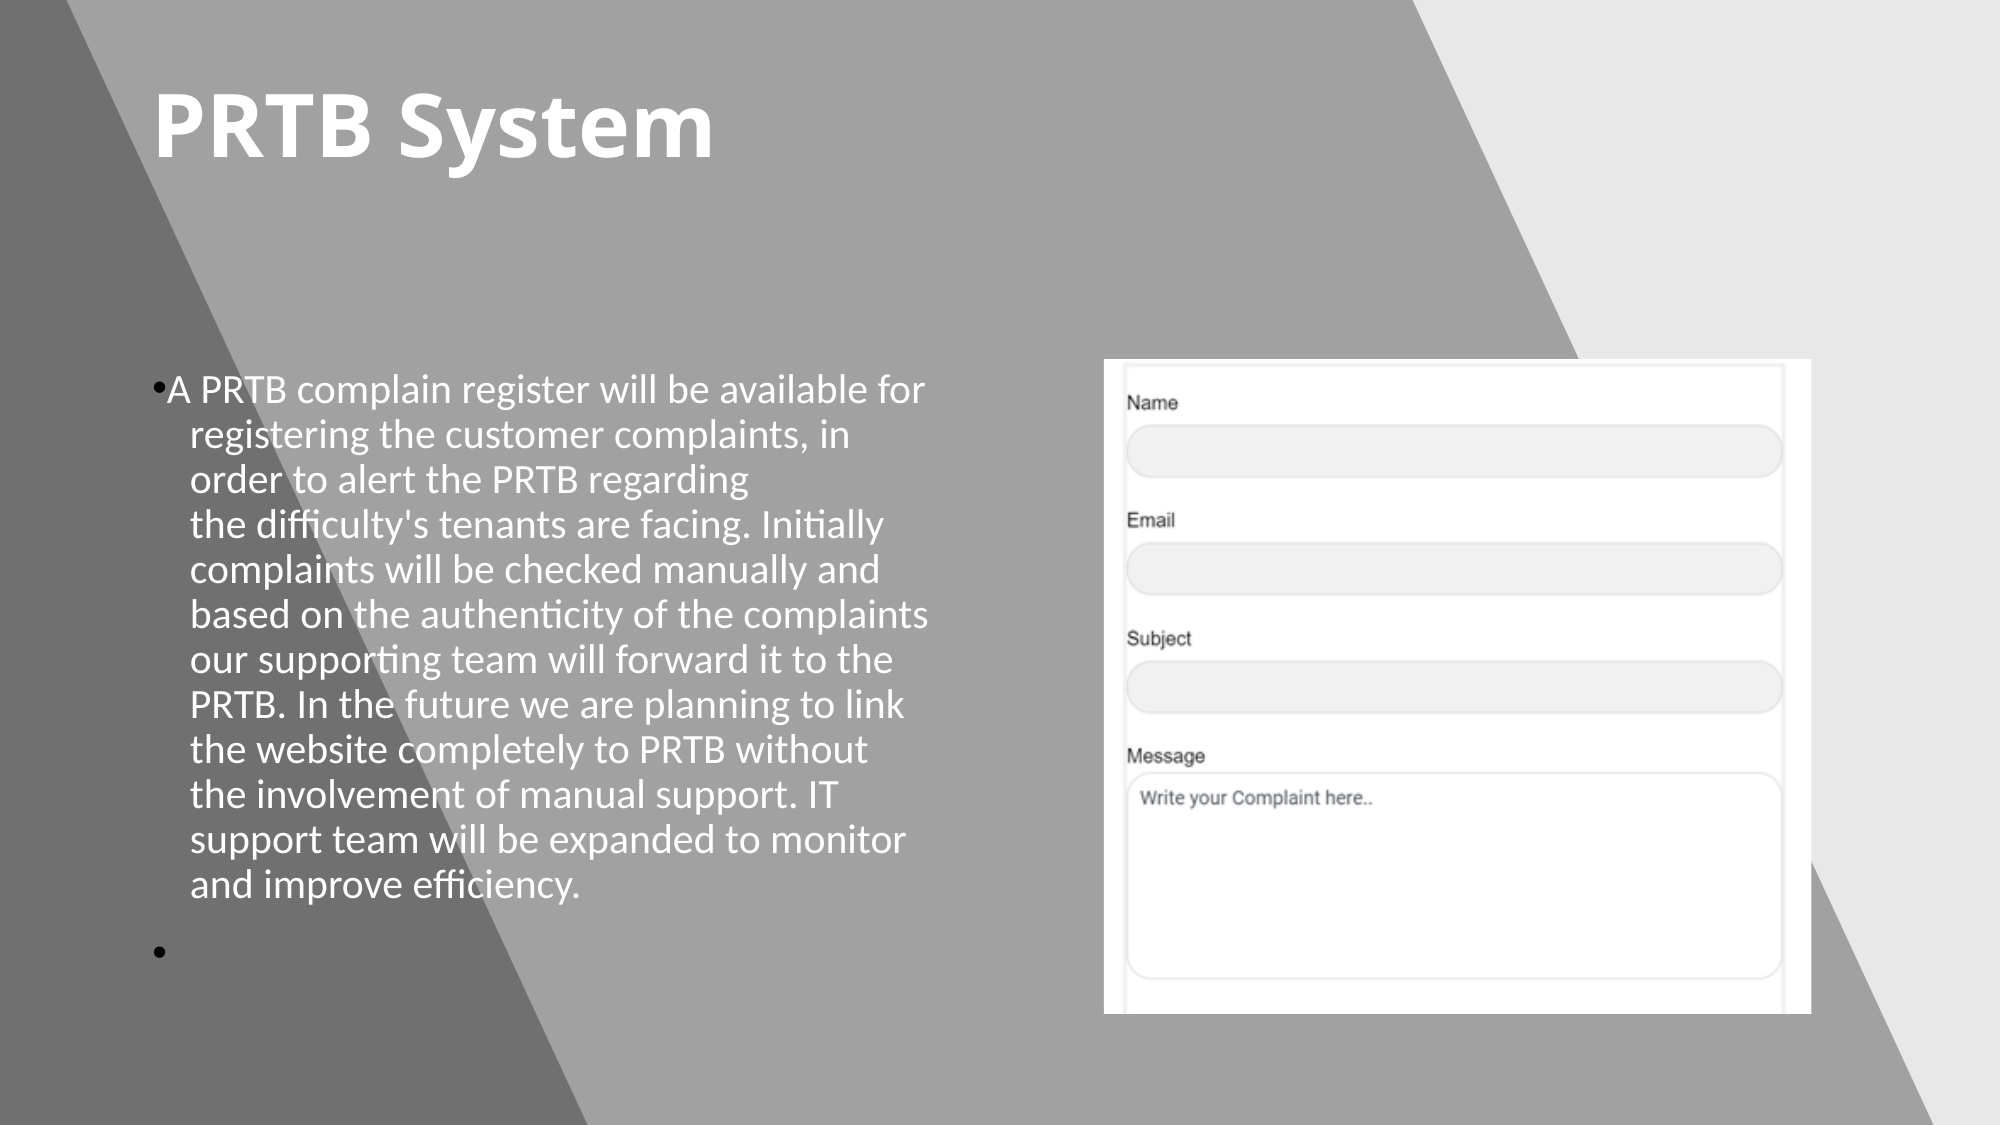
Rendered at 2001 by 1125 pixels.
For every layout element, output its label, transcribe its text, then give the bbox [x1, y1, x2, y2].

picture [1103, 359, 1812, 1014]
text_box [0, 0, 2000, 1125]
list A PRTB complain register will be available for registering the customer complaints, in order to alert the PRTB regarding the difficulty's tenants are facing. Initially complaints will be checked manually and based on the authenticity of the complaints our supporting team will forward it to the PRTB. In the future we are planning to link the website completely to PRTB without the involvement of manual support. IT support team will be expanded to monitor and improve efficiency. [137, 359, 948, 1014]
title PRTB System [136, 73, 1863, 291]
